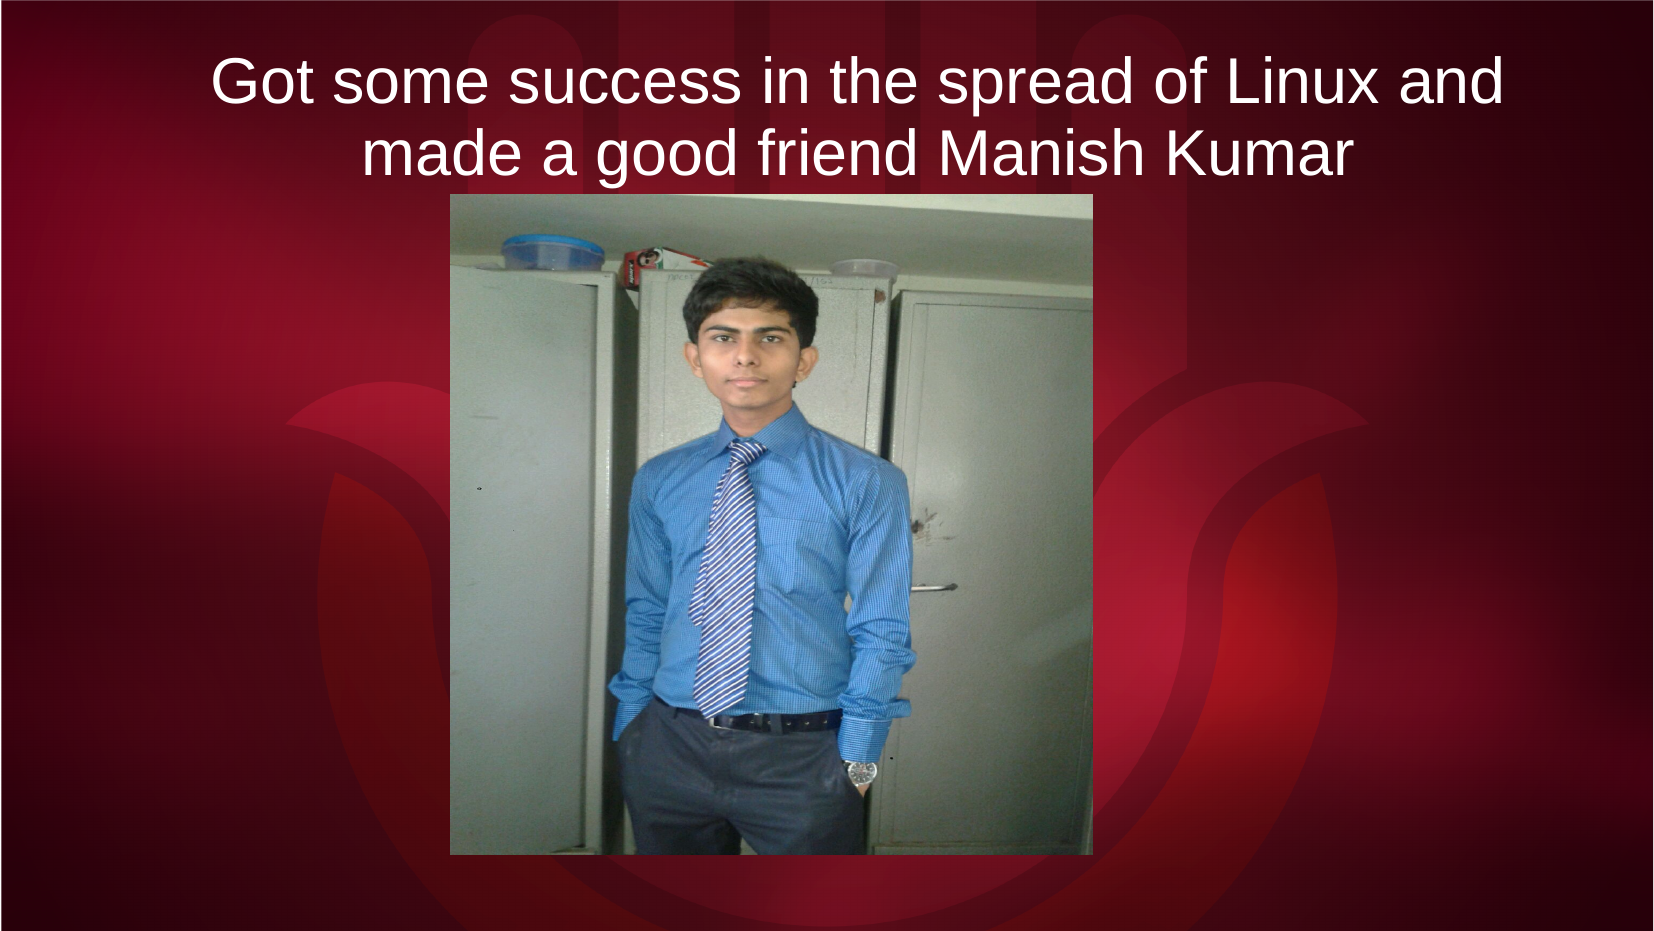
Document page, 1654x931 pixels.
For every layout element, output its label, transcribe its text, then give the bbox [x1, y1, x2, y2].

picture [0, 0, 1654, 931]
title Got some success in the spread of Linux and made a good friend Manish Kumar [150, 39, 1568, 196]
